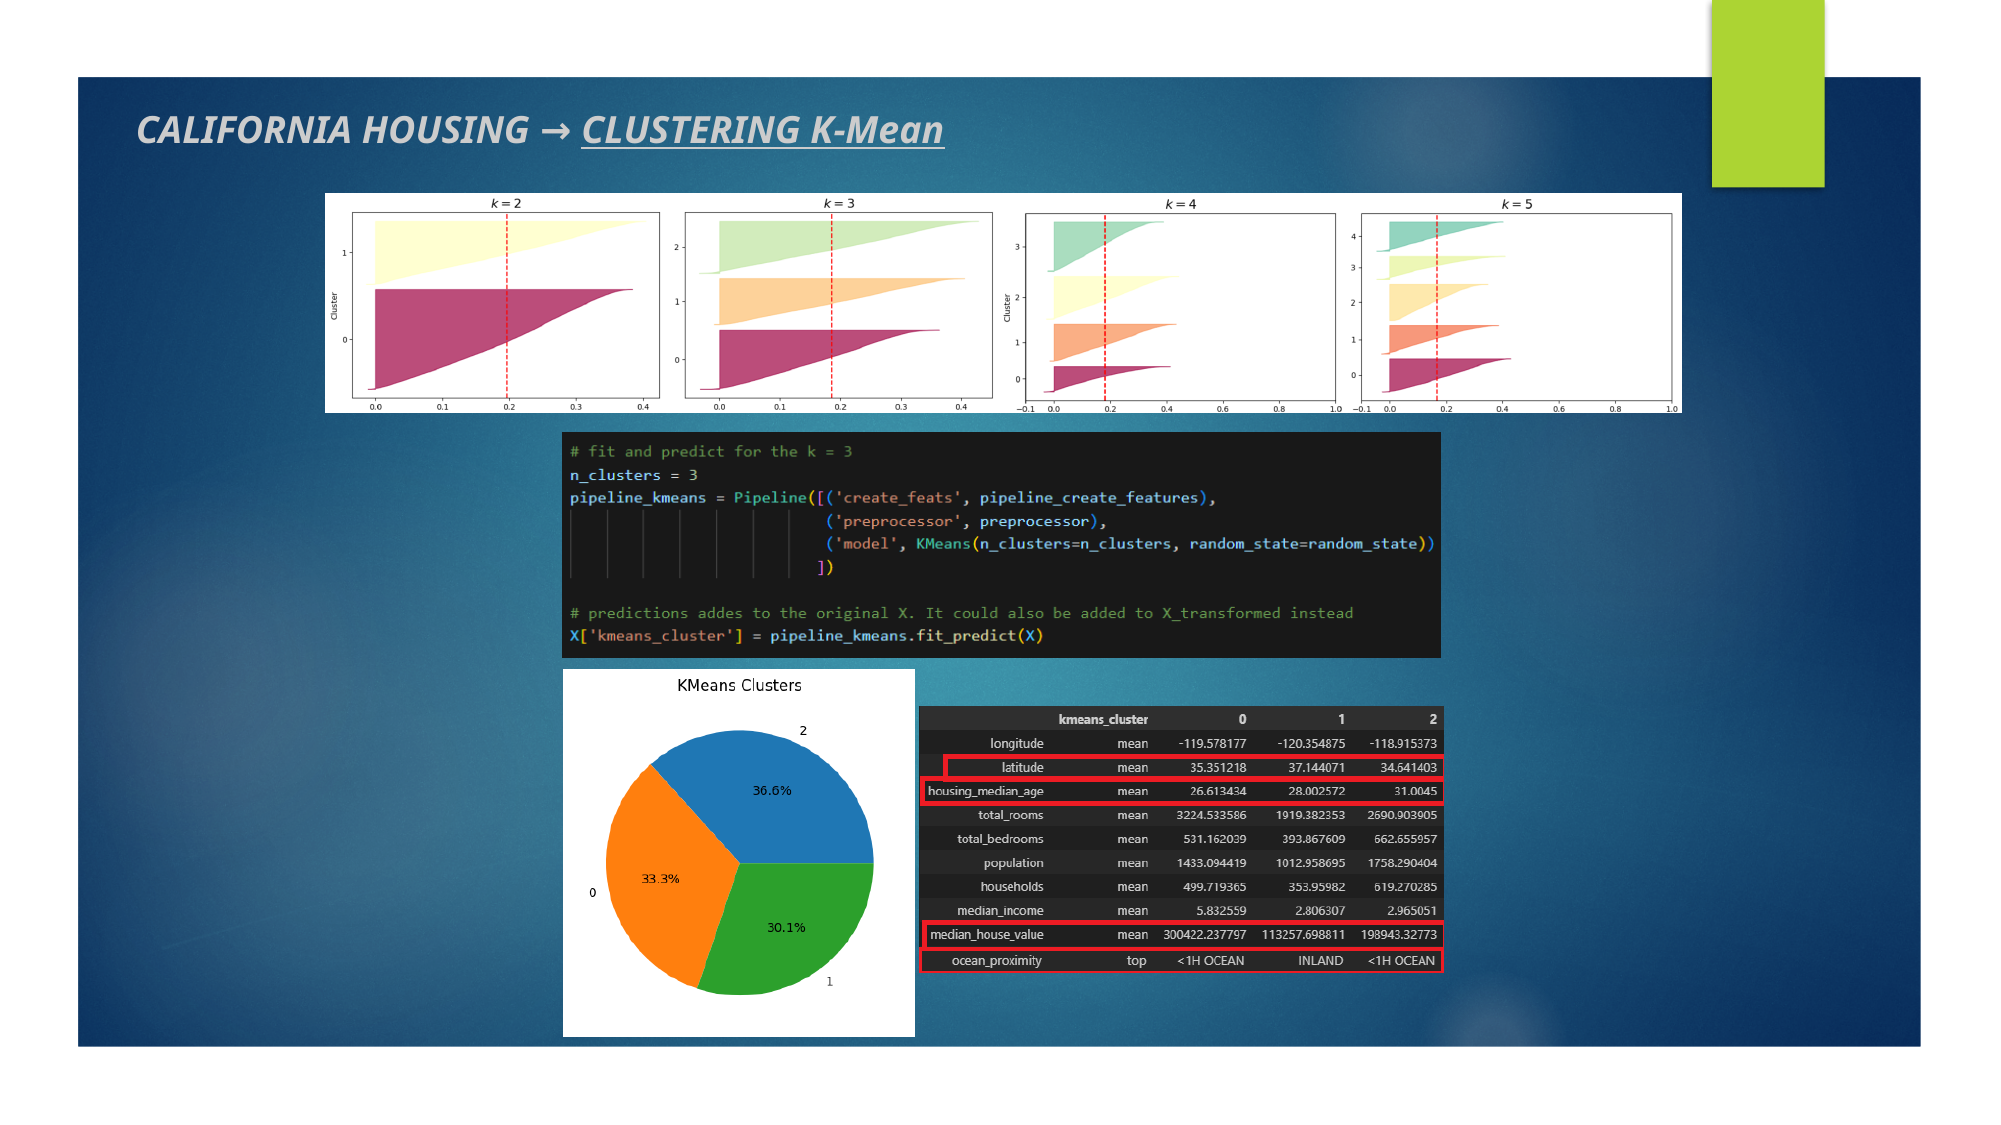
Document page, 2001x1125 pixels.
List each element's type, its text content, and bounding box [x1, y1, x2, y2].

text_box CALIFORNIA HOUSING → CLUSTERING K-Mean [121, 98, 1088, 159]
picture [79, 78, 1920, 1046]
